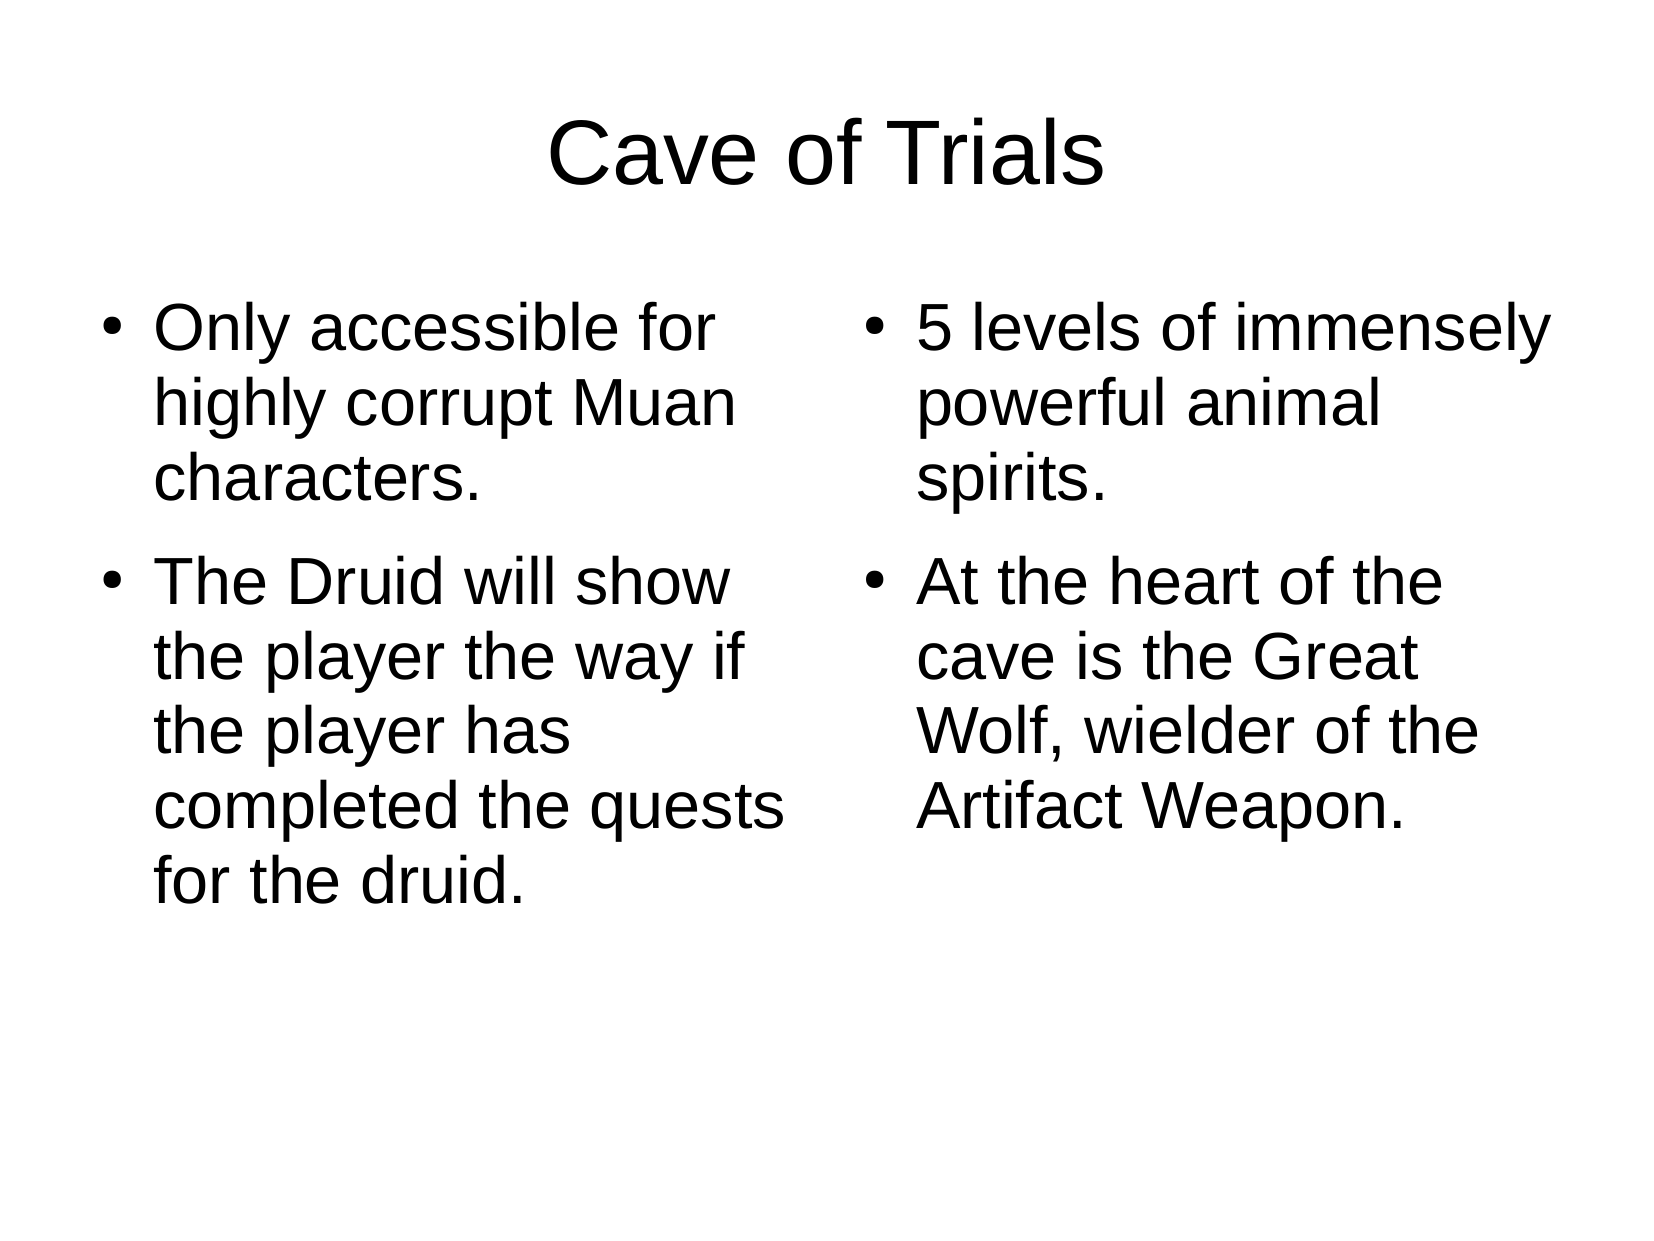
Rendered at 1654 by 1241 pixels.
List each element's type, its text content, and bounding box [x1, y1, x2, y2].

list Only accessible for highly corrupt Muan characters. The Druid will show the player the way if the player has completed the quests for the druid. [82, 290, 809, 1109]
title Cave of Trials [82, 56, 1571, 250]
list 5 levels of immensely powerful animal spirits. At the heart of the cave is the Great Wolf, wielder of the Artifact Weapon. [845, 290, 1572, 1109]
